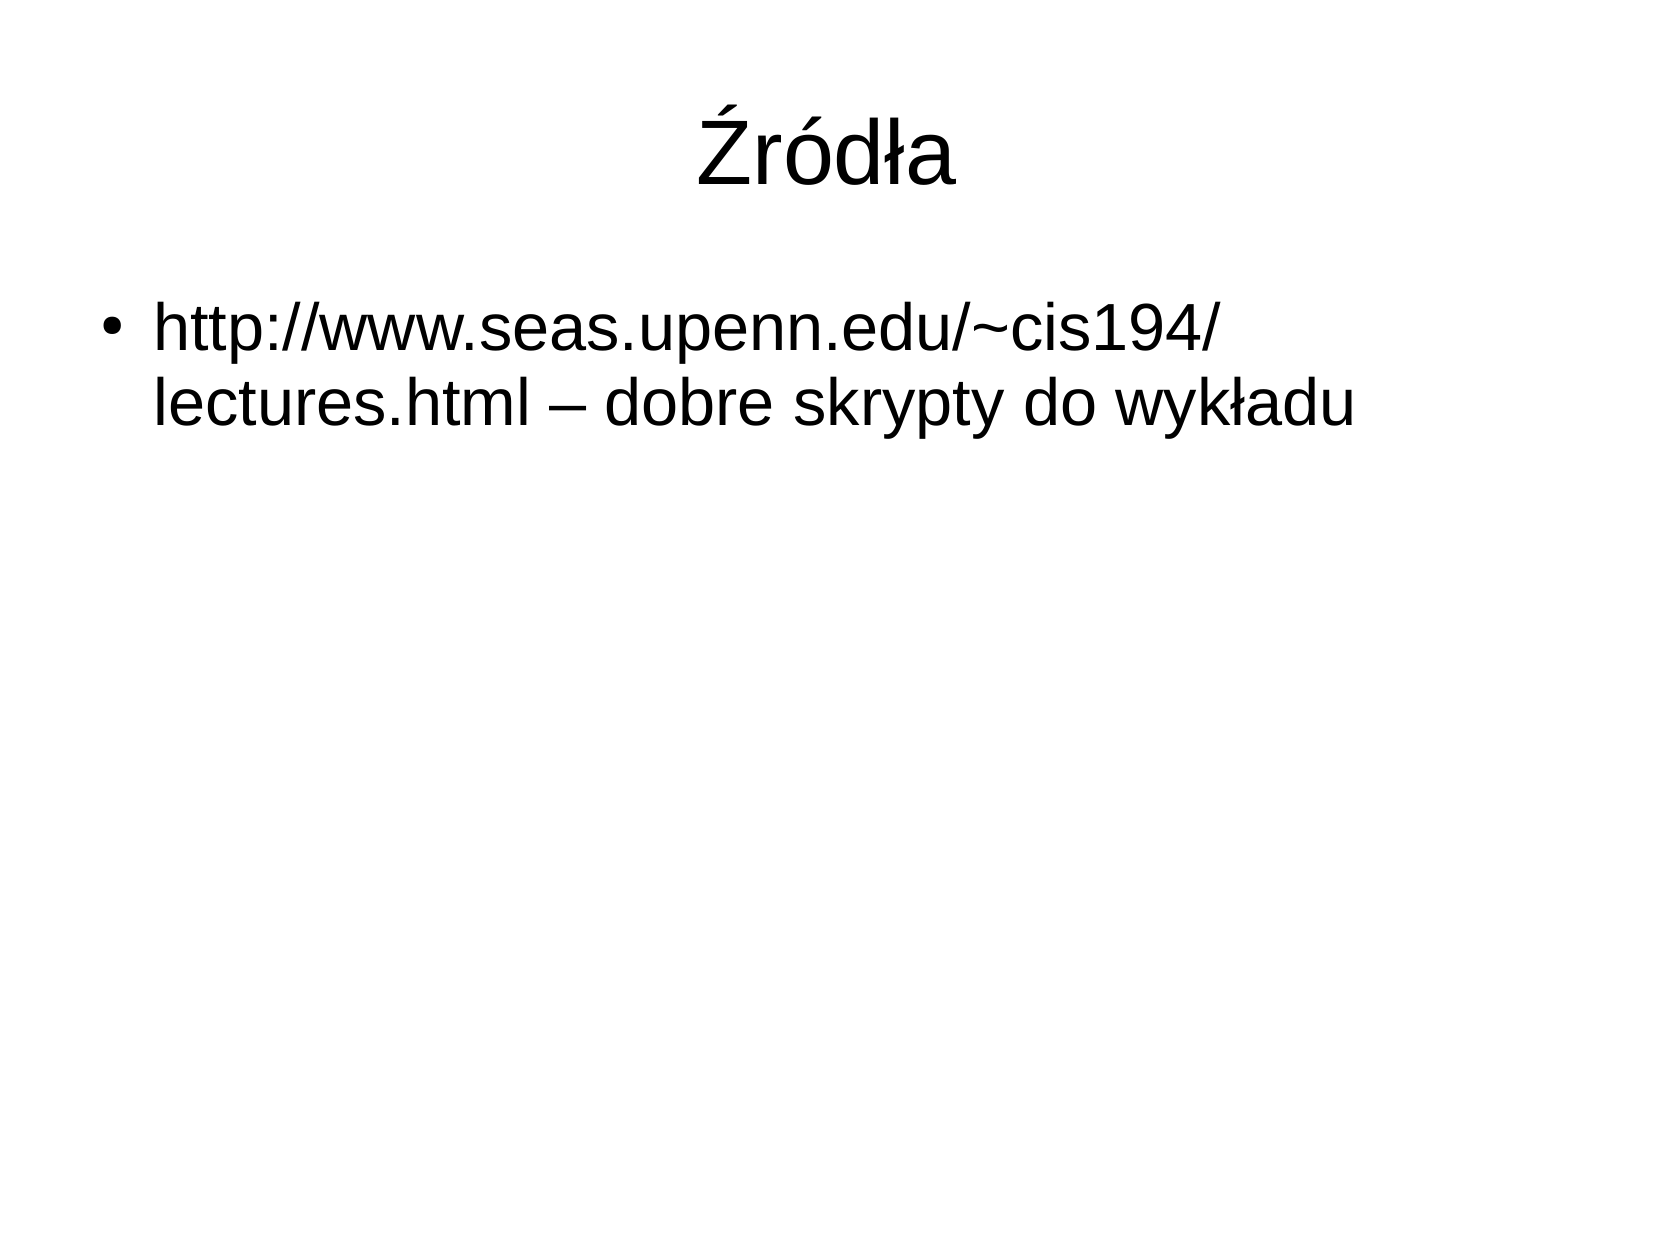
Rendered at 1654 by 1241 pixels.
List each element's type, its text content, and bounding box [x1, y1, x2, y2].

list http://www.seas.upenn.edu/~cis194/lectures.html – dobre skrypty do wykładu [82, 290, 1571, 1010]
title Źródła [82, 49, 1571, 257]
